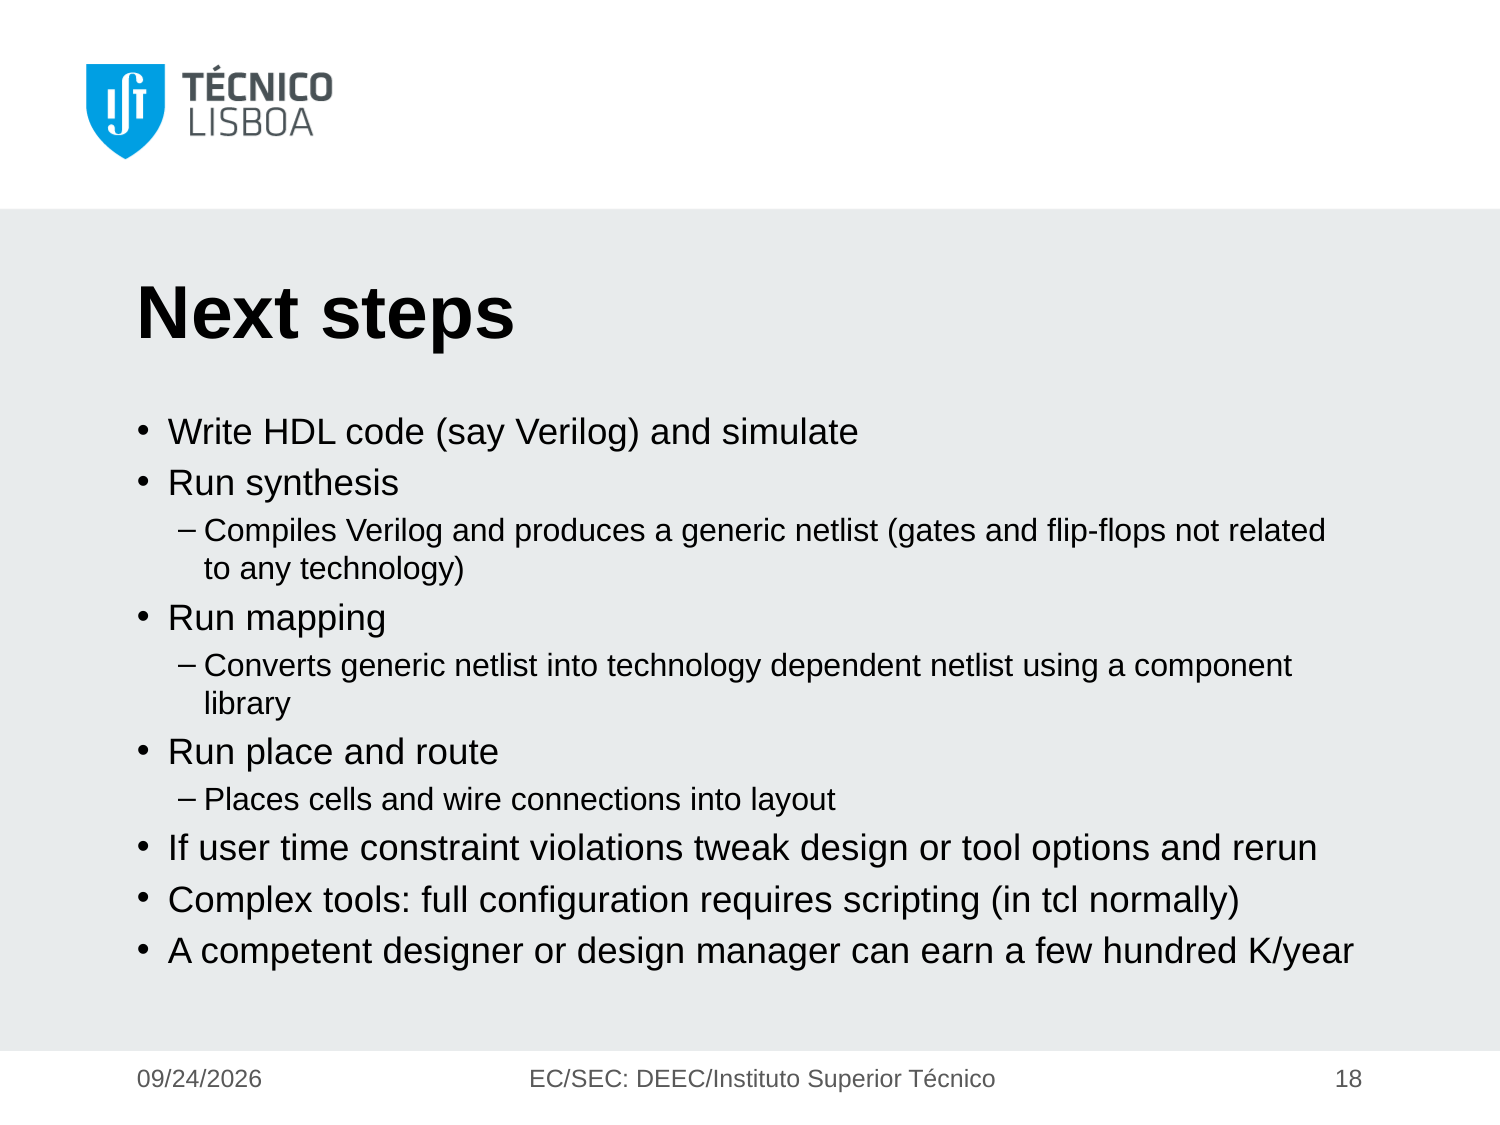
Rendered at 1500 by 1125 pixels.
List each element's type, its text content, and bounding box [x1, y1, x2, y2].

slide_number 11/05/2020 [121, 1052, 425, 1103]
footer EC/SEC: DEEC/Instituto Superior Técnico [512, 1052, 1021, 1103]
list Write HDL code (say Verilog) and simulate Run synthesis Compiles Verilog and produces a generic netlist (gates and flip-flops not related to any technology) Run mapping Converts generic netlist into technology dependent netlist using a component library Run place and route Places cells and wire connections into layout If user time constraint violations tweak design or tool options and rerun Complex tools: full configuration requires scripting (in tcl normally) A competent designer or design manager can earn a few hundred K/year [121, 400, 1378, 1005]
slide_number <number> [1077, 1052, 1378, 1103]
title Next steps [121, 237, 1378, 381]
picture [0, 0, 1500, 1125]
